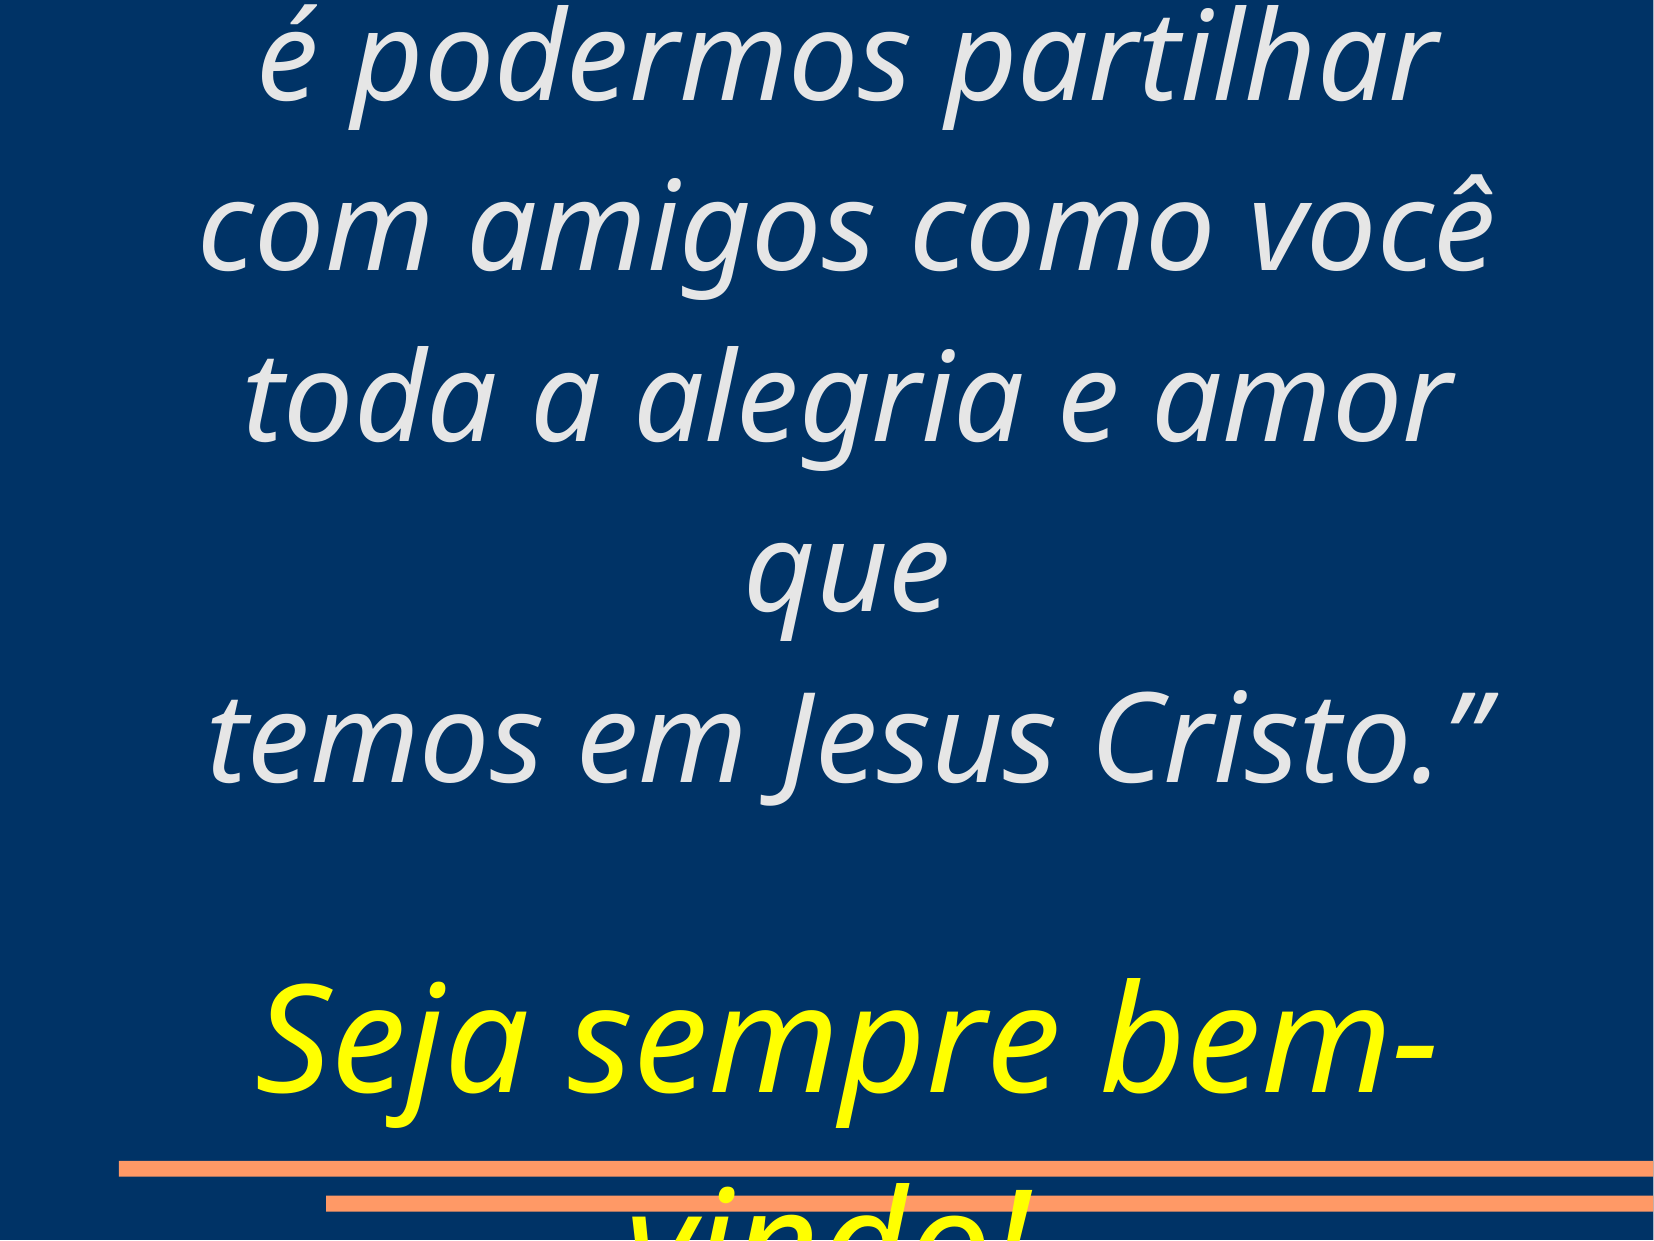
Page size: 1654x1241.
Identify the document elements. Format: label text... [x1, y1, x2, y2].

title "O melhor de tudo é podermos partilhar com amigos como você toda a alegria e amor que temos em Jesus Cristo.” Seja sempre bem-vindo! [141, 51, 1554, 1086]
